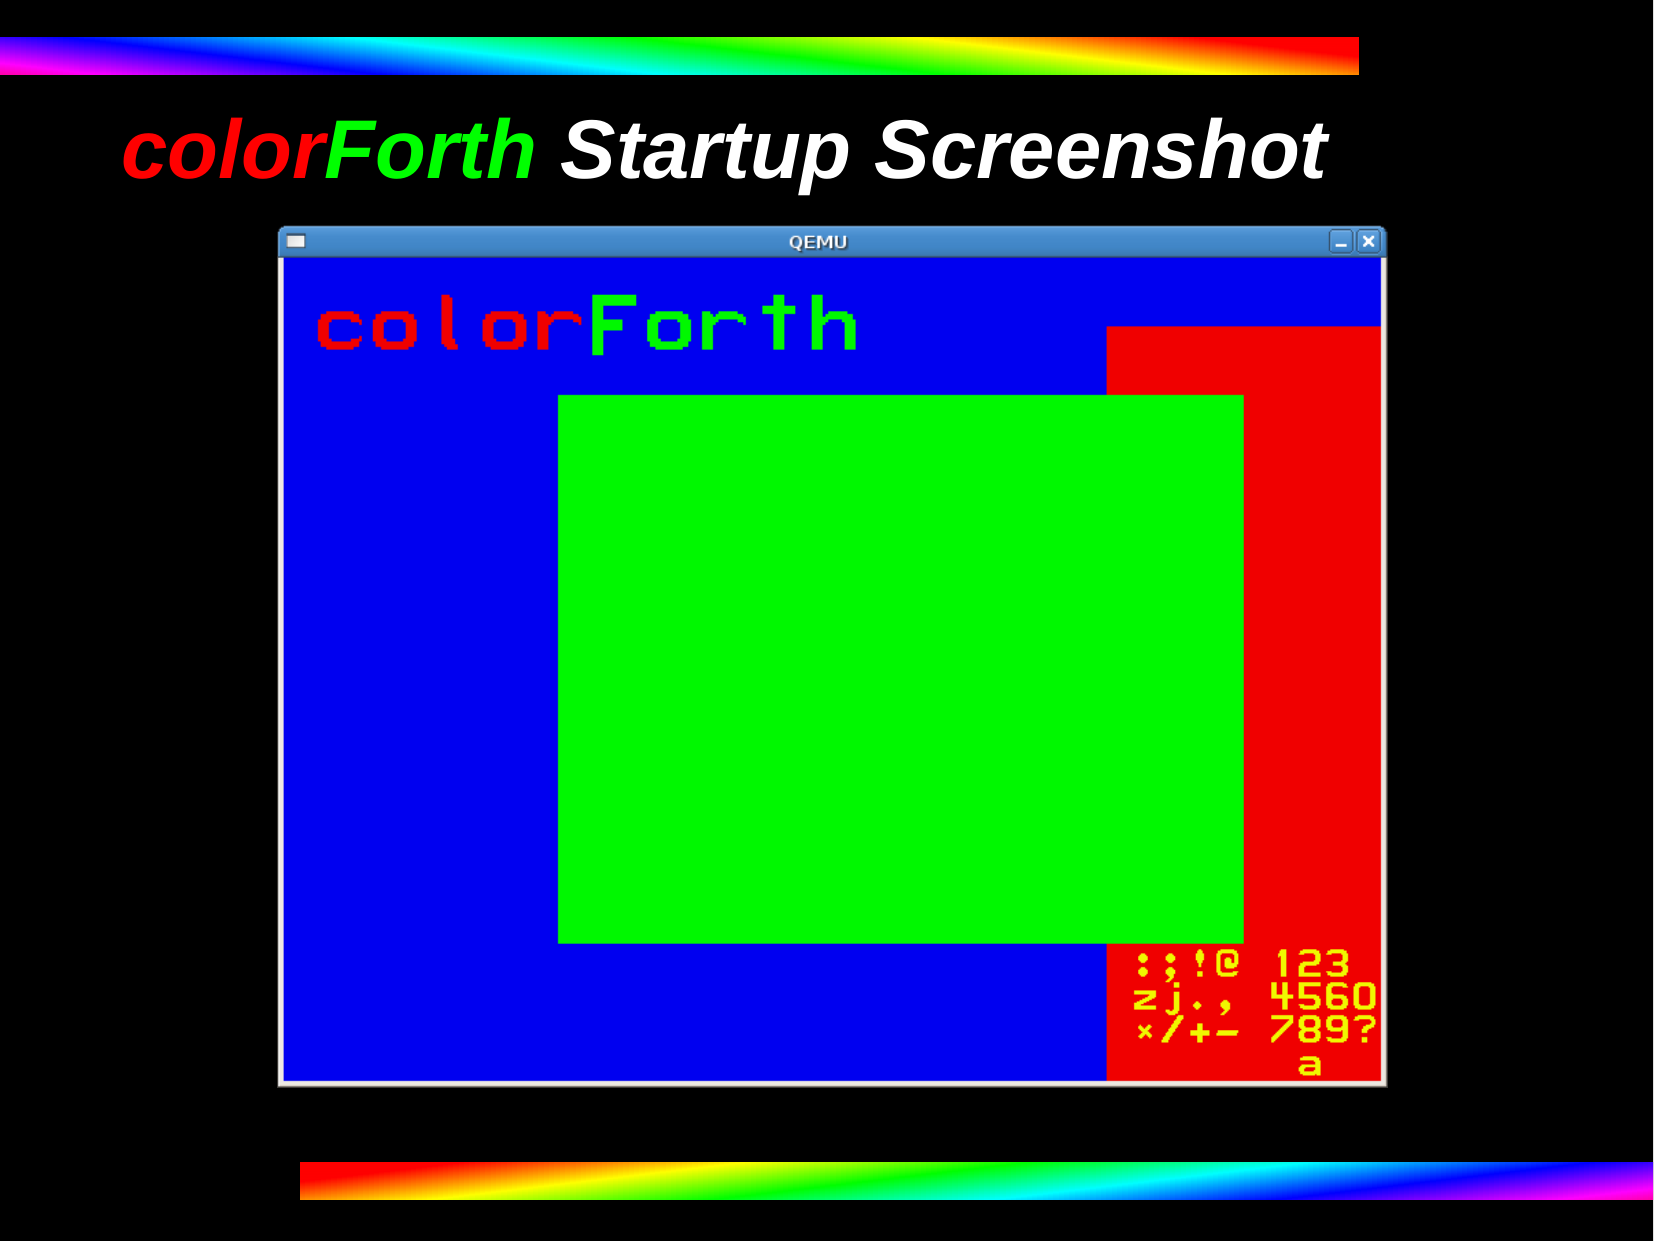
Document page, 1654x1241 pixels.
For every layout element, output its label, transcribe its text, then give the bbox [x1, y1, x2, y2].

picture [0, 0, 1654, 1241]
title colorForth Startup Screenshot [121, 46, 1534, 254]
